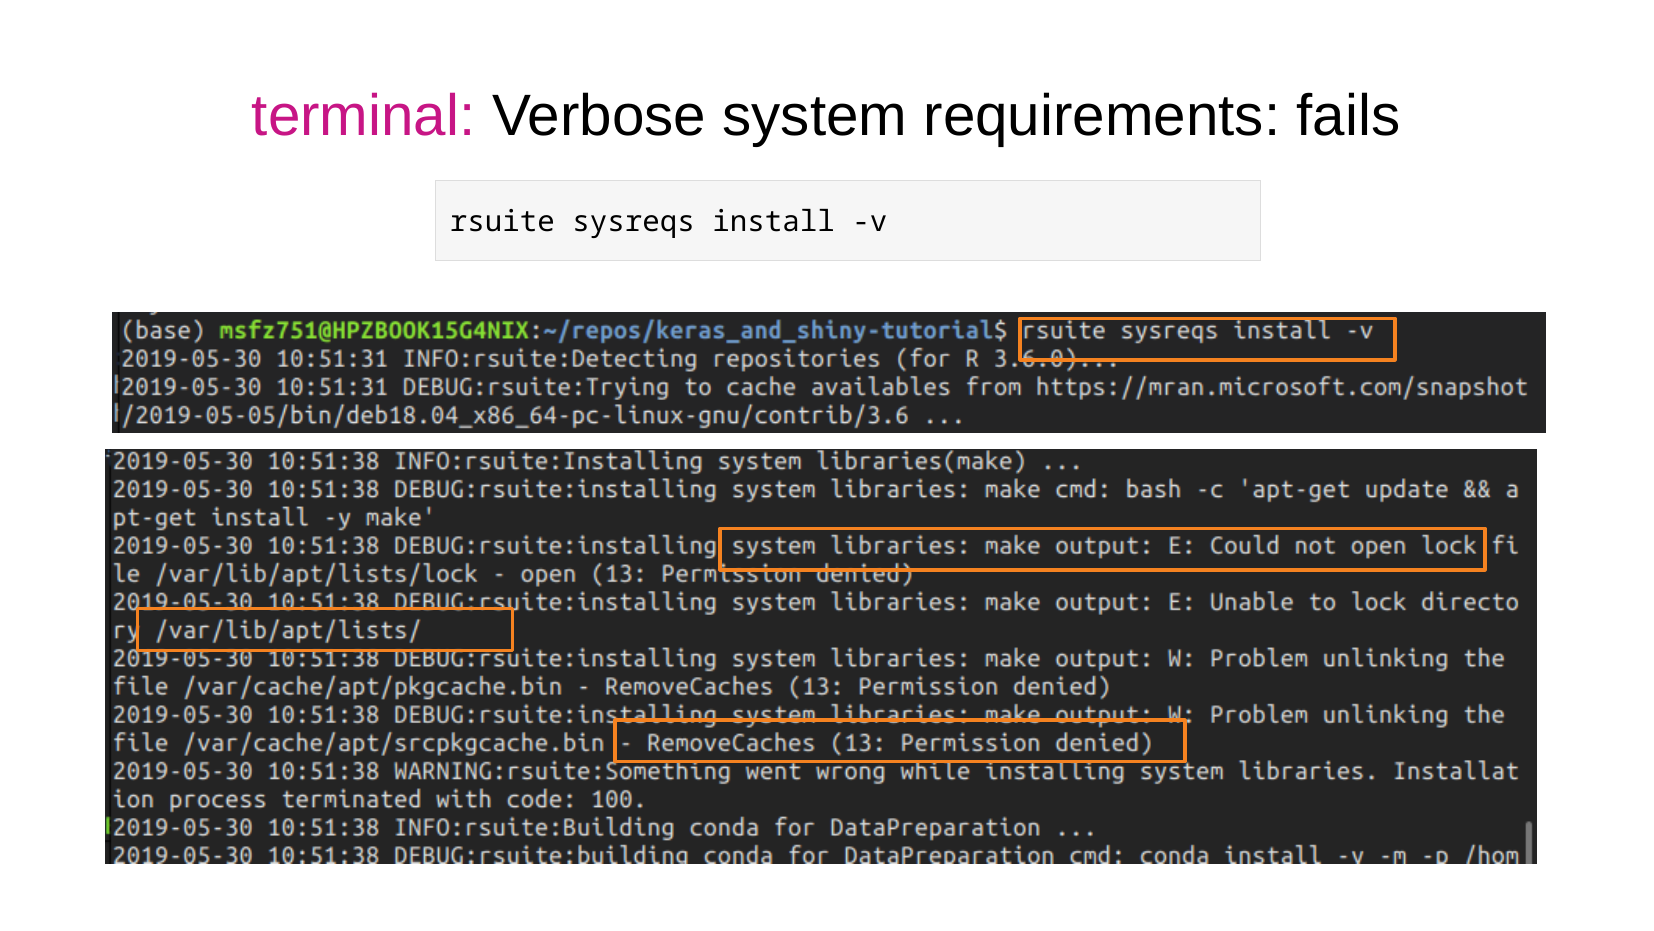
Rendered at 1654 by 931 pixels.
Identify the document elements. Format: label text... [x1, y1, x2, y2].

picture [112, 312, 1546, 433]
text_box rsuite sysreqs install -v [435, 180, 1261, 261]
picture [105, 449, 1537, 864]
title terminal: Verbose system requirements: fails [82, 37, 1571, 193]
